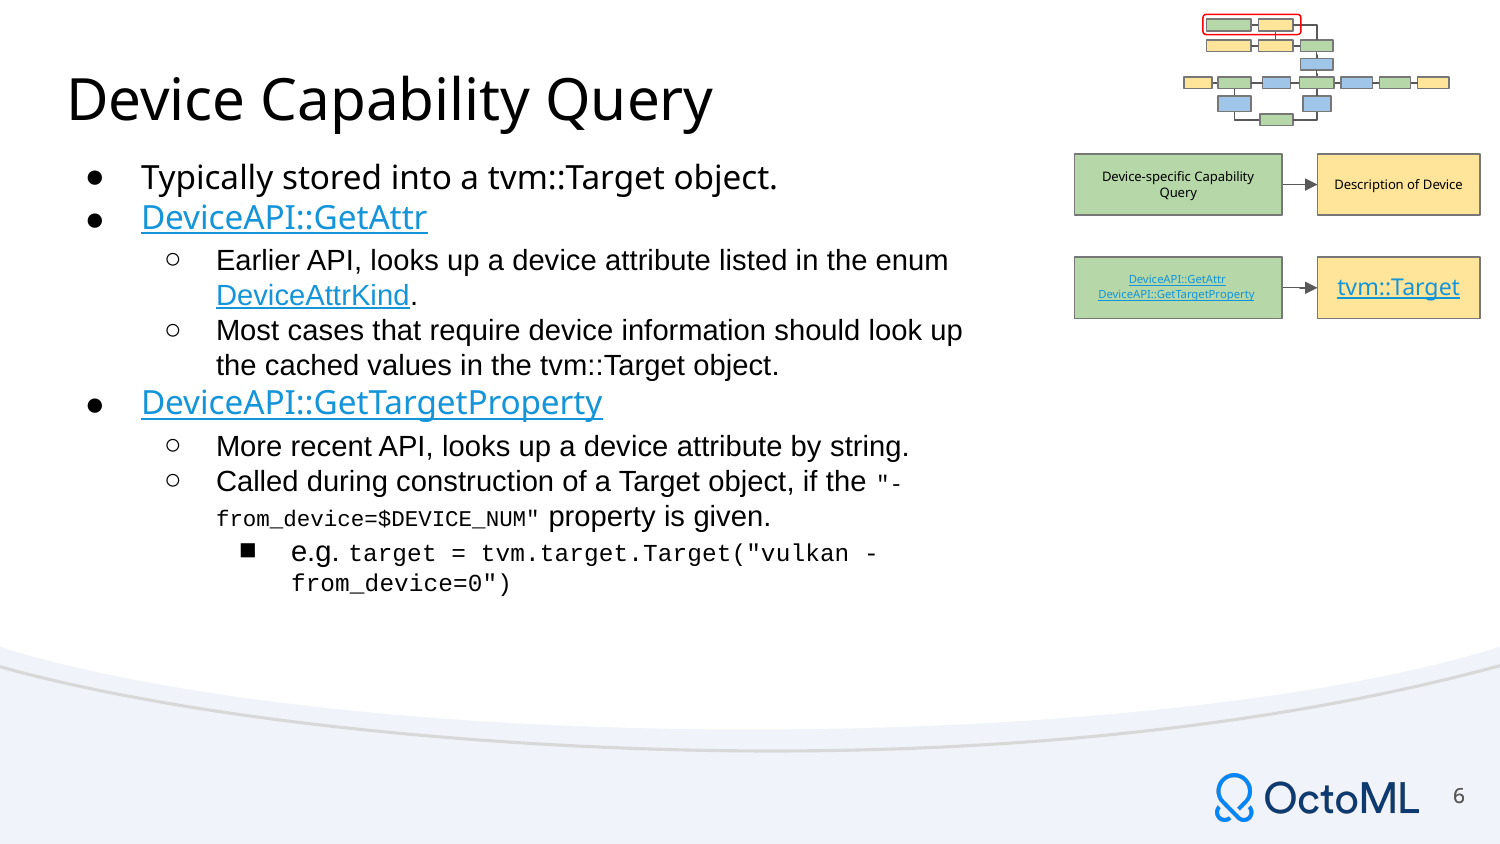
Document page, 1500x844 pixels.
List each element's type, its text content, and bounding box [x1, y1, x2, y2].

text_box Description of Device [1317, 153, 1480, 216]
text_box DeviceAPI::GetAttr DeviceAPI::GetTargetProperty [1074, 256, 1283, 319]
picture [1215, 773, 1389, 822]
slide_number <number> [1389, 764, 1480, 830]
text_box tvm::Target [1317, 256, 1480, 319]
list Typically stored into a tvm::Target object. DeviceAPI::GetAttr Earlier API, looks up a device attribute listed in the enum DeviceAttrKind. Most cases that require device information should look up the cached values in the tvm::Target object. DeviceAPI::GetTargetProperty More recent API, looks up a device attribute by string. Called during construction of a Target object, if the "-from_device=$DEVICE_NUM" property is given. e.g. target = tvm.target.Target("vulkan -from_device=0") [51, 141, 1024, 667]
text_box Device-specific Capability Query [1074, 153, 1283, 216]
title Device Capability Query [51, 47, 1449, 142]
